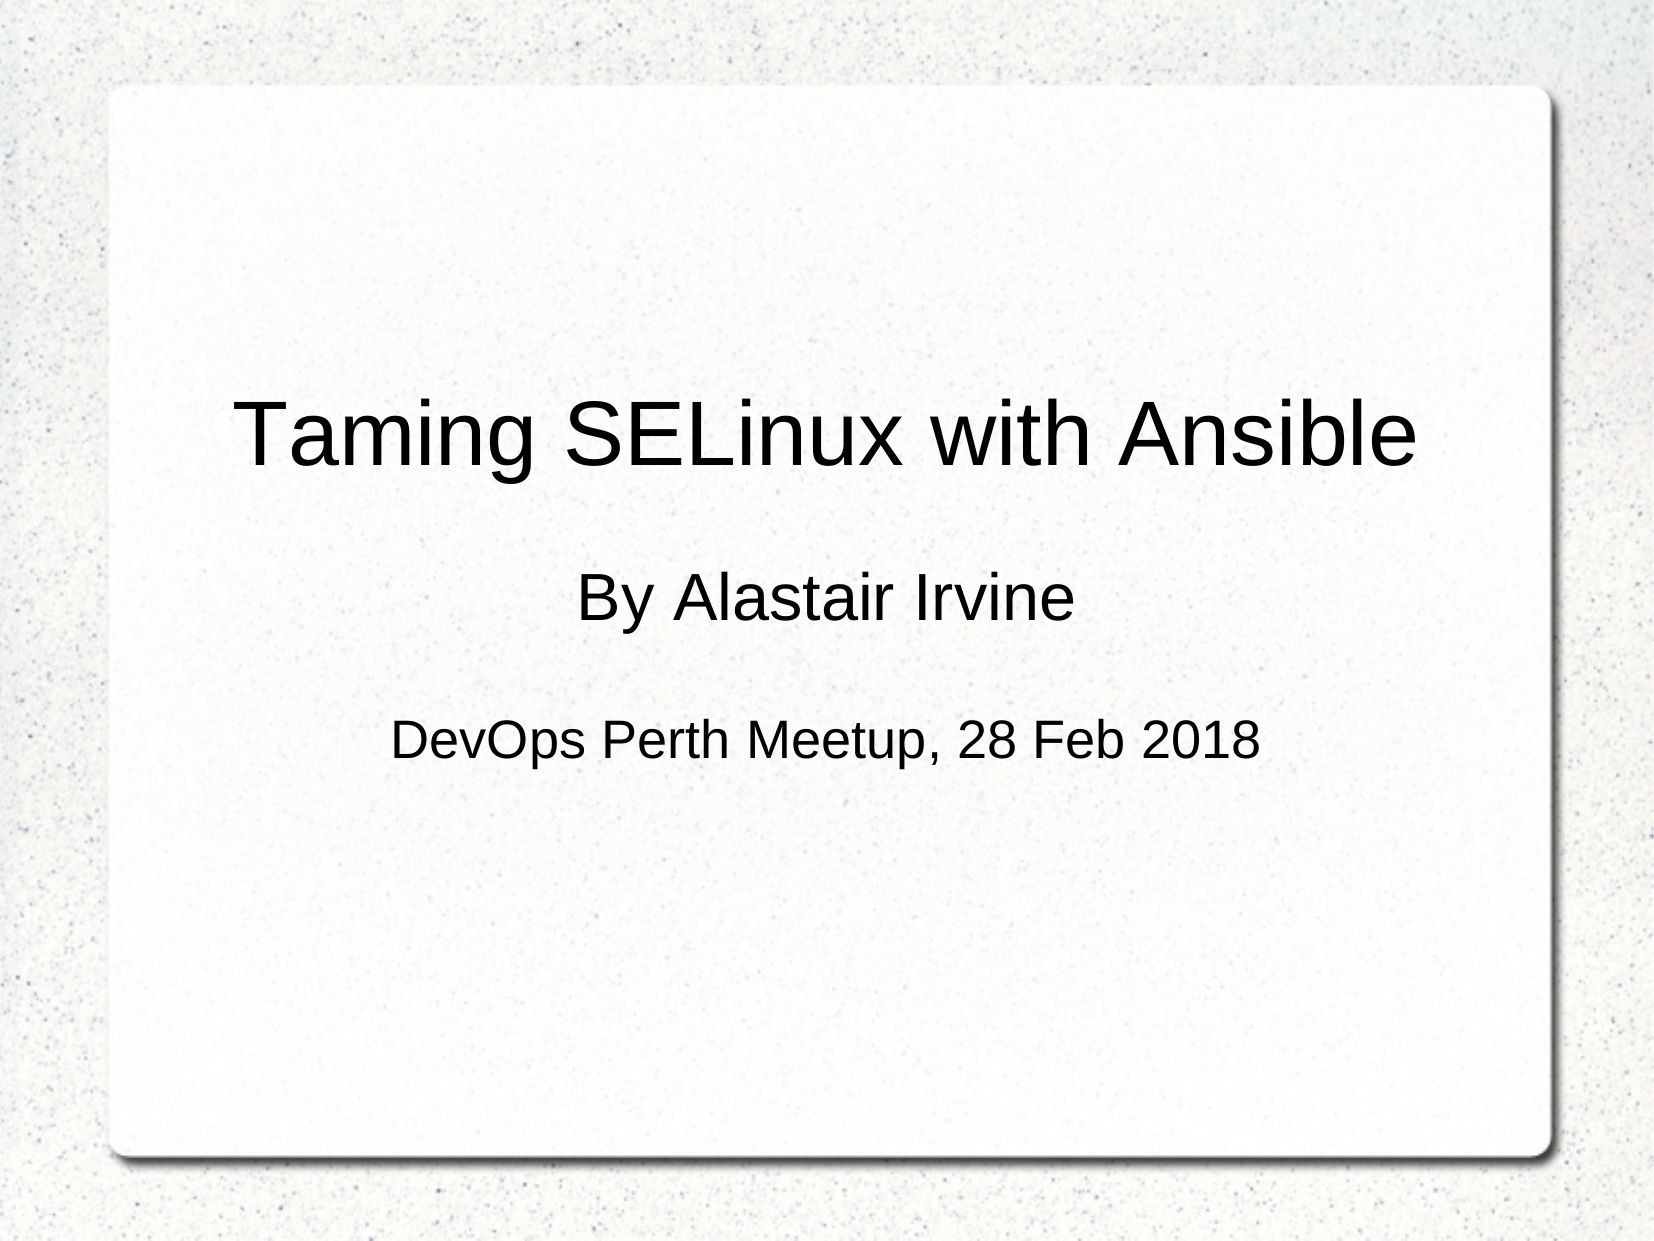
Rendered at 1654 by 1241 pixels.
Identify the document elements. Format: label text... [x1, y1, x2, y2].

subtitle Taming SELinux with Ansible By Alastair Irvine DevOps Perth Meetup, 28 Feb 2018 [118, 96, 1536, 1056]
picture [0, 0, 1654, 1241]
